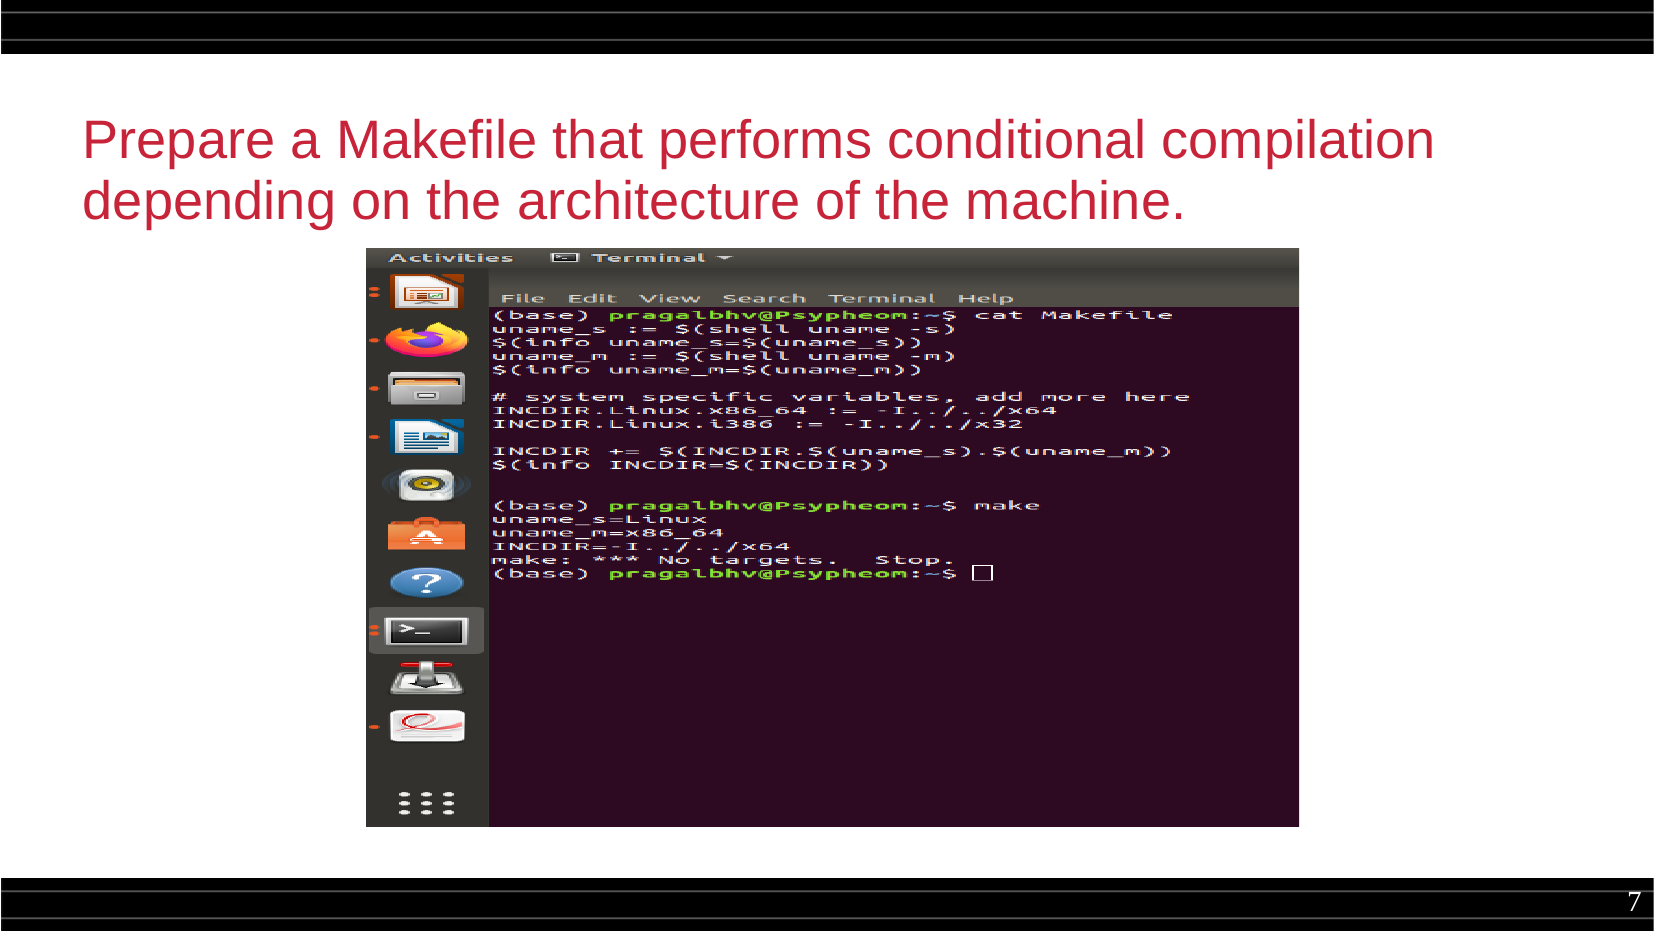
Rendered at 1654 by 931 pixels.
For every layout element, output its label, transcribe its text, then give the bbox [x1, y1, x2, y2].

title Prepare a Makefile that performs conditional compilation depending on the architecture of the machine. [82, 92, 1571, 248]
picture [366, 248, 1300, 827]
picture [1, 0, 1654, 54]
picture [1, 878, 1654, 931]
